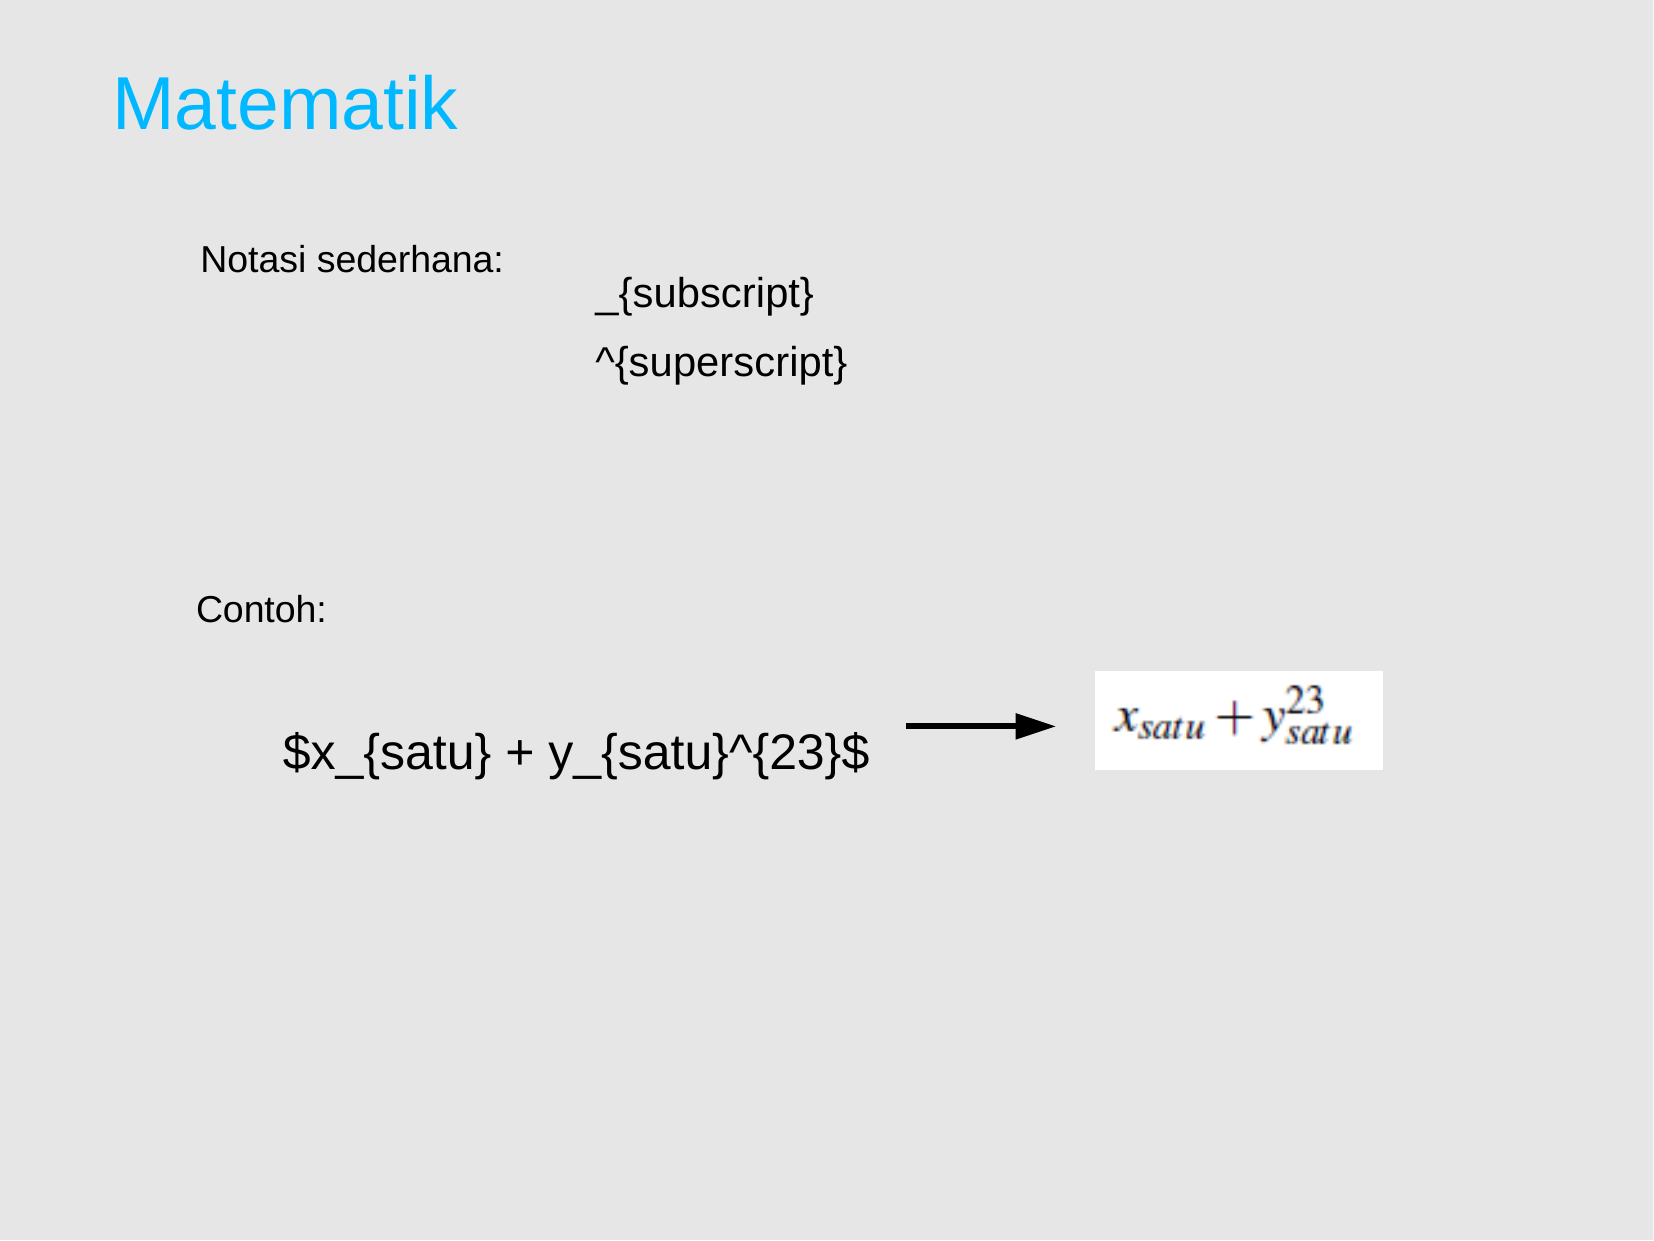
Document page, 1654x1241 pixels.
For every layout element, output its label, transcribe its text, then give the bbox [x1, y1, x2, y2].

text_box Contoh: [181, 580, 353, 638]
text_box Notasi sederhana: [185, 230, 530, 288]
text_box _{subscript} ^{superscript} [580, 238, 863, 371]
title Matematik [112, 56, 1571, 151]
text_box $x_{satu} + y_{satu}^{23}$ [268, 688, 944, 764]
picture [1095, 671, 1383, 770]
